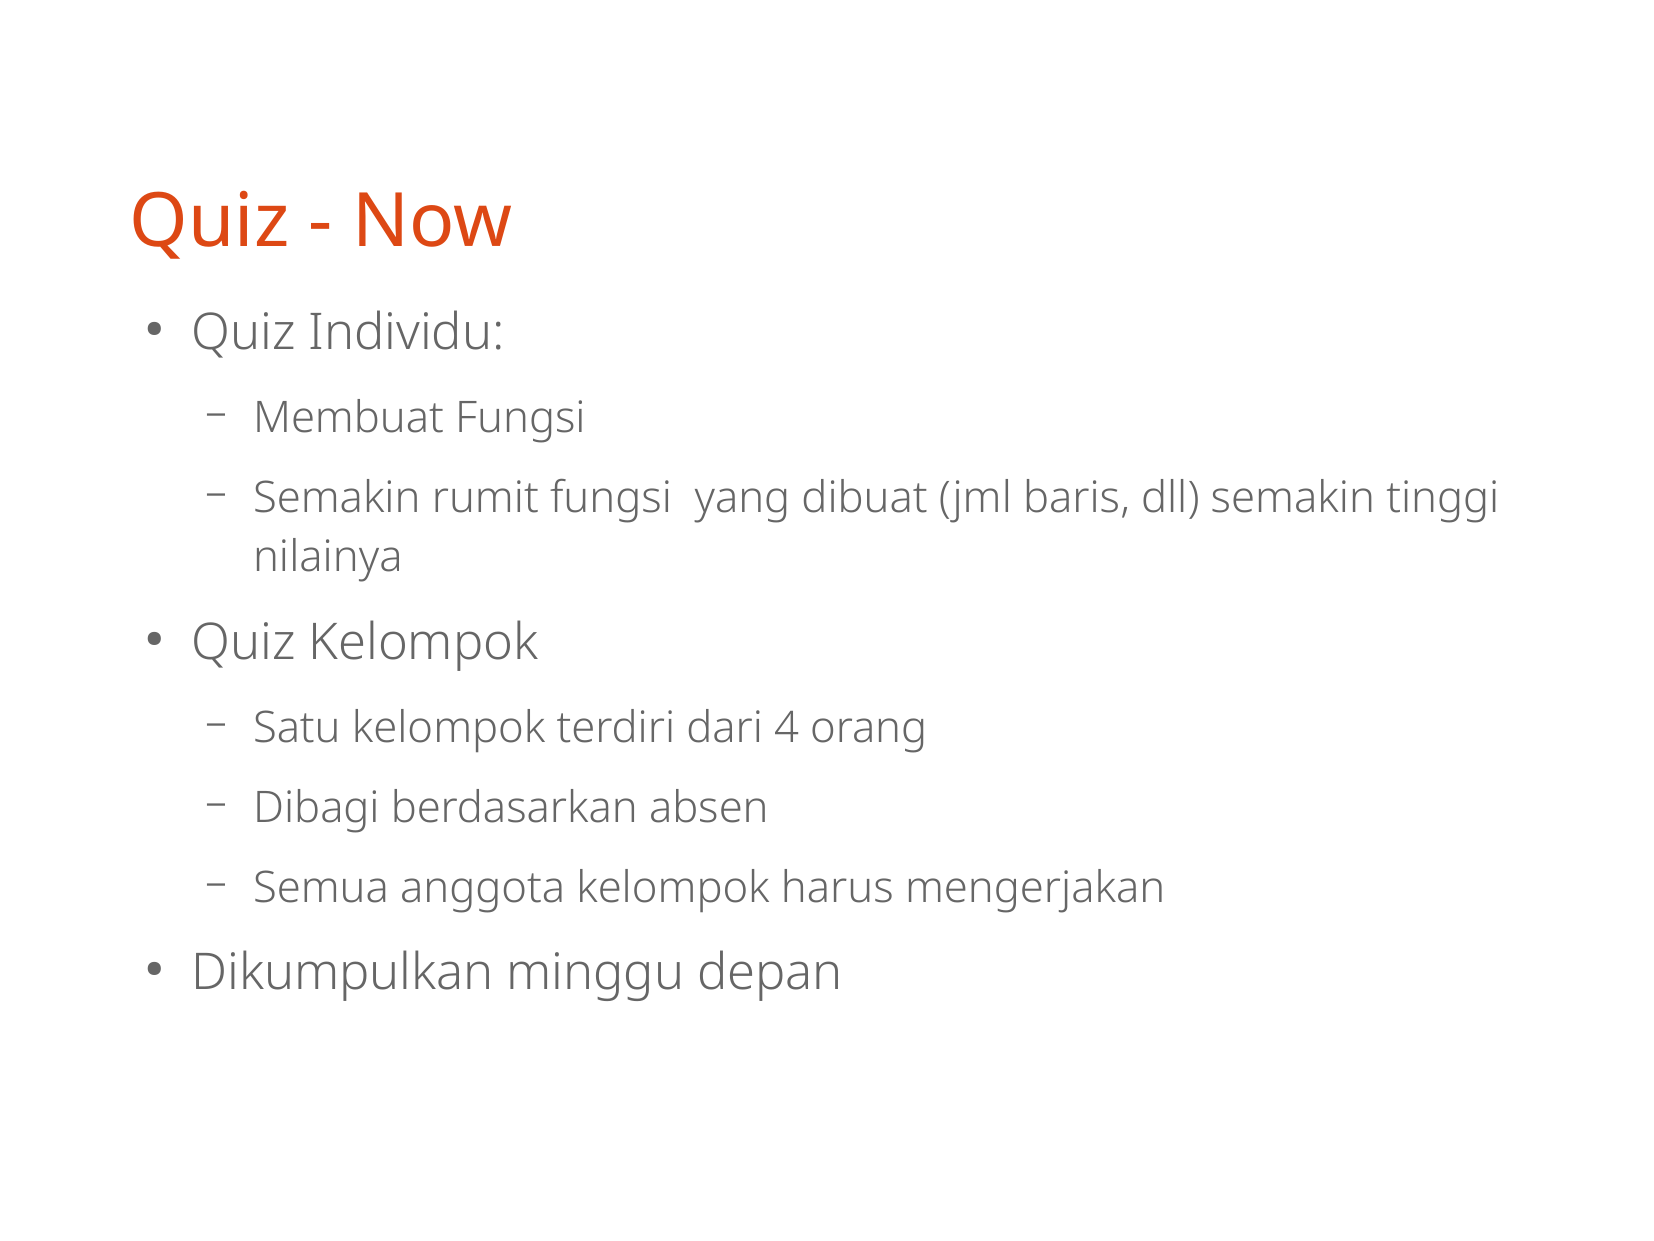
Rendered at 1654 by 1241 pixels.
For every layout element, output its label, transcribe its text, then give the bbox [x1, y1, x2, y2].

list Quiz Individu: Membuat Fungsi Semakin rumit fungsi yang dibuat (jml baris, dll) semakin tinggi nilainya Quiz Kelompok Satu kelompok terdiri dari 4 orang Dibagi berdasarkan absen Semua anggota kelompok harus mengerjakan Dikumpulkan minggu depan [129, 295, 1518, 1010]
title Quiz - Now [129, 153, 1518, 281]
